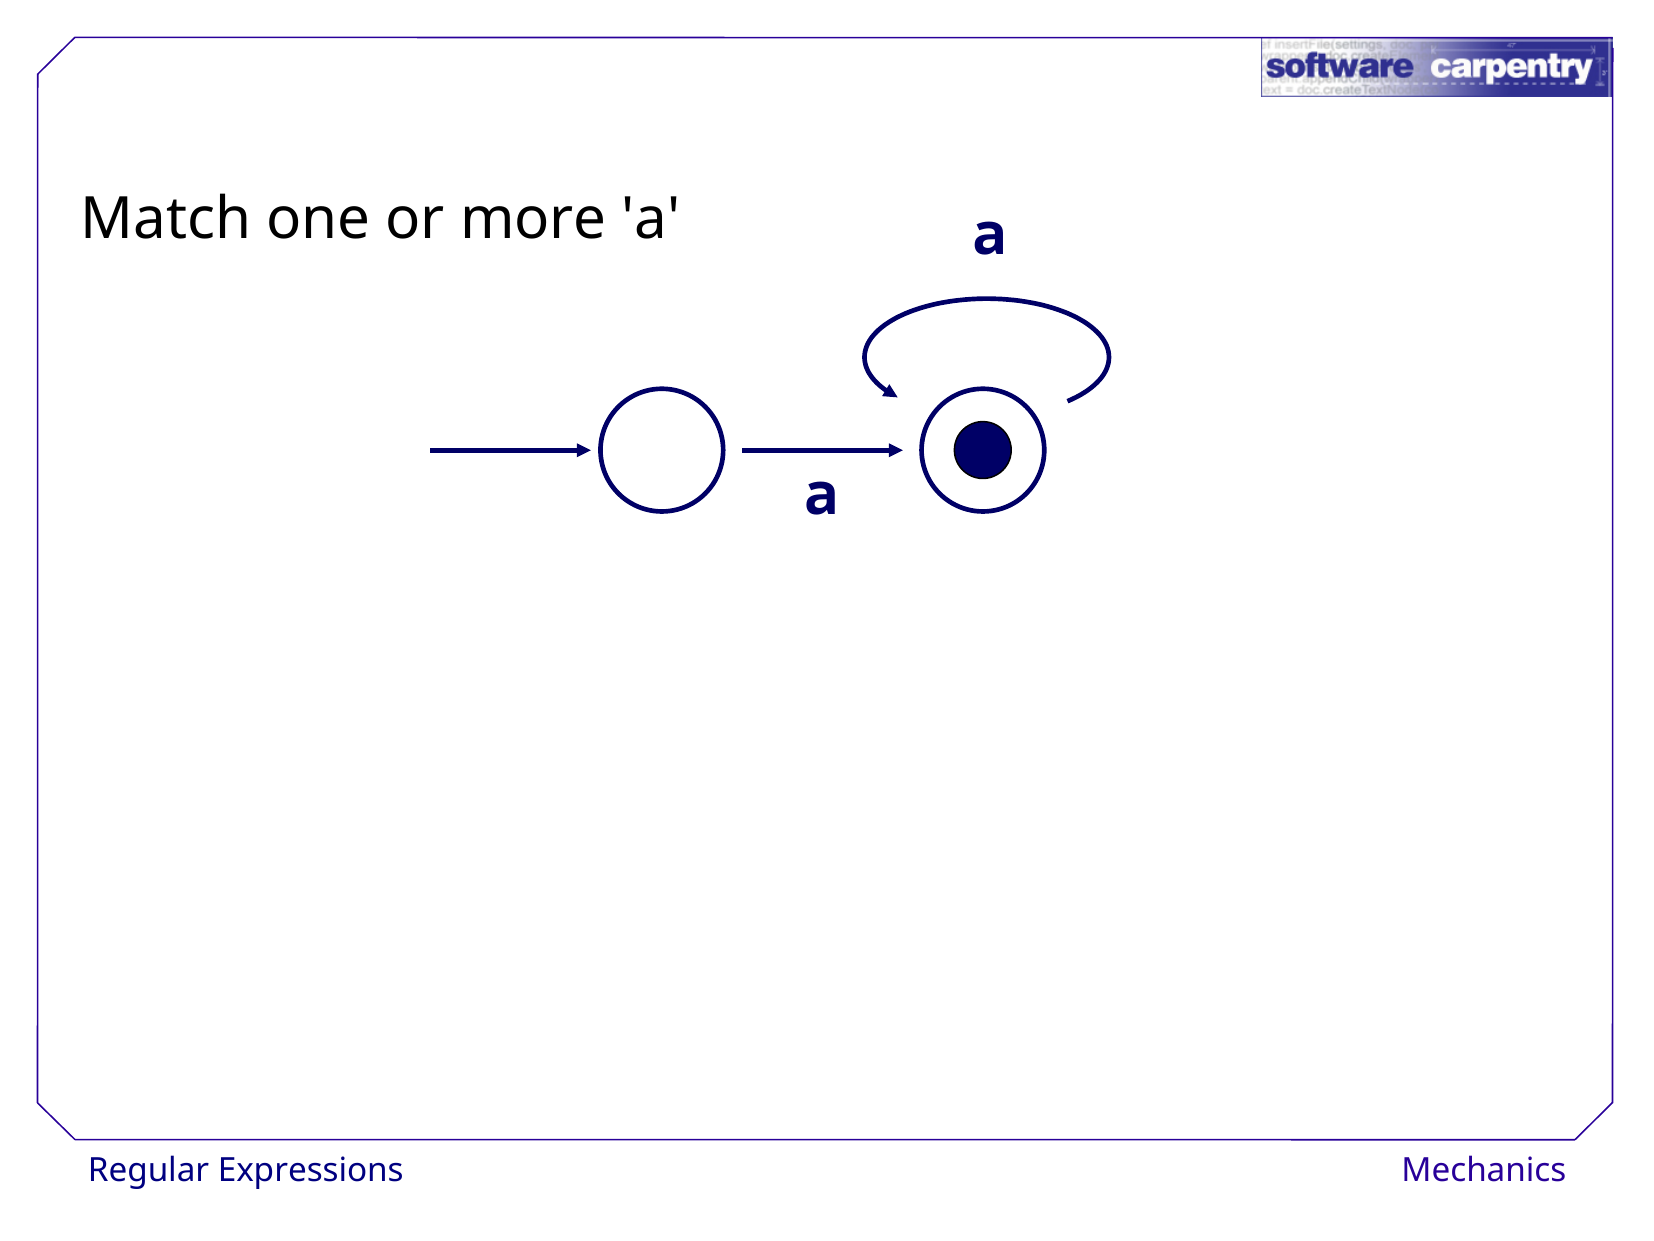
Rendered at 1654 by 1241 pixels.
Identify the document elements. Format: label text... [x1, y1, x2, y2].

text_box a [957, 194, 1022, 276]
text_box a [788, 454, 854, 536]
text_box Match one or more 'a' [65, 138, 846, 259]
picture [1261, 39, 1613, 97]
text_box [954, 421, 1012, 479]
